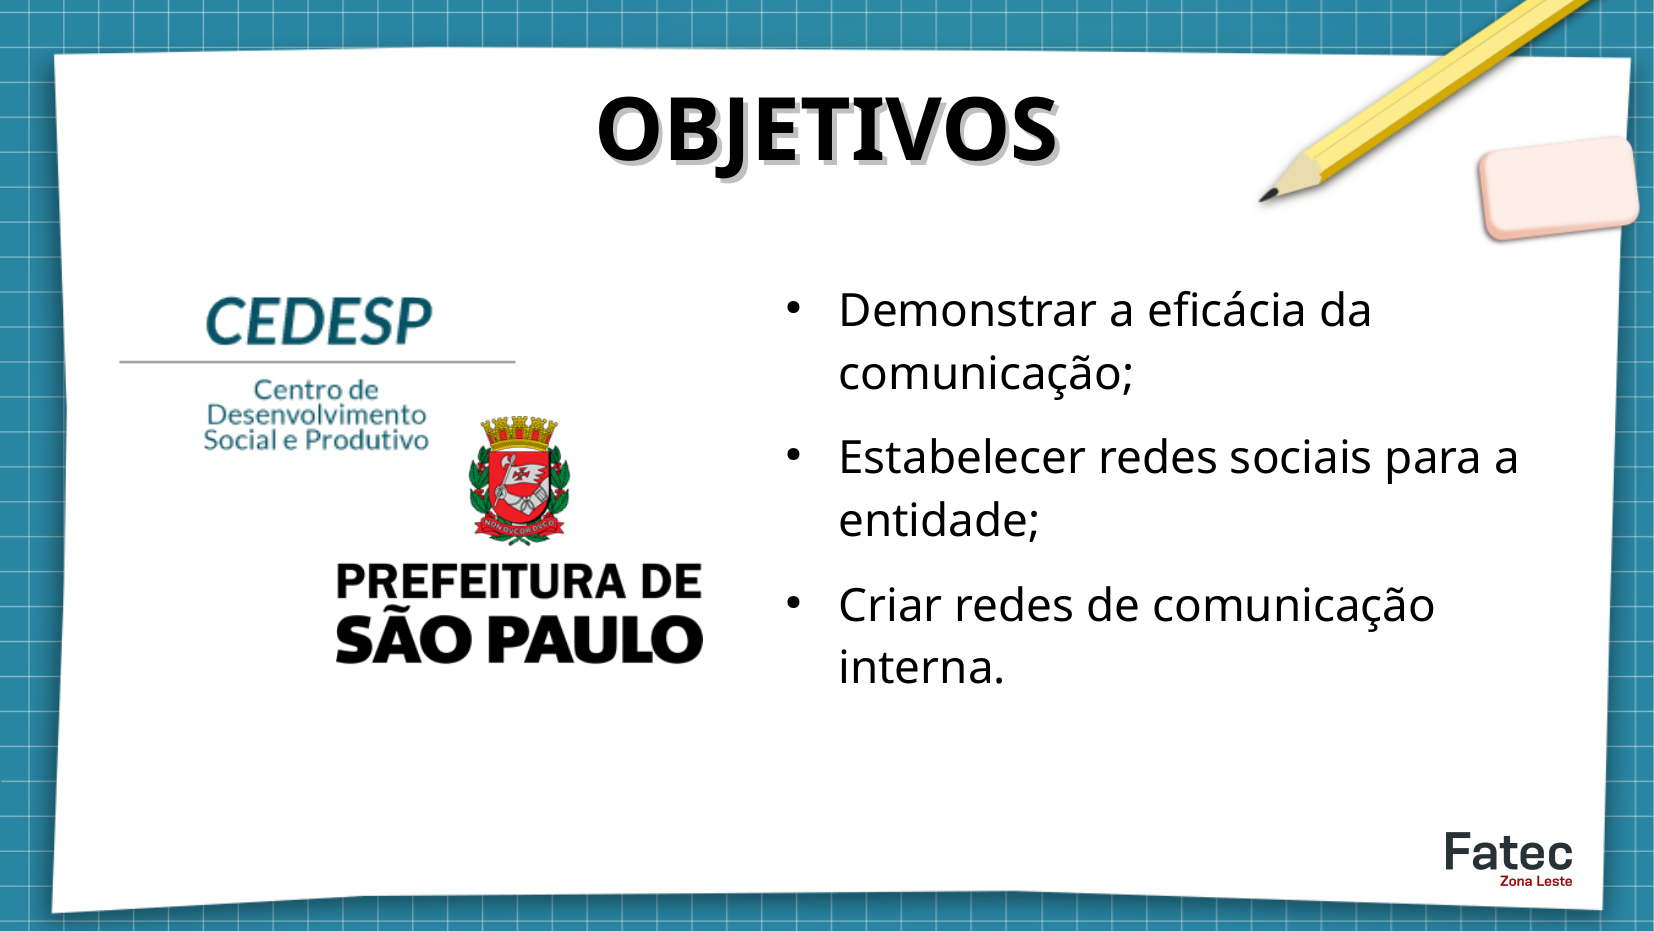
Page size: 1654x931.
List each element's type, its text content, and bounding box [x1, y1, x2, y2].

title OBJETIVOS [82, 48, 1571, 205]
picture [0, 0, 1654, 931]
list Demonstrar a eficácia da comunicação; Estabelecer redes sociais para a entidade; Criar redes de comunicação interna. [767, 217, 1571, 758]
